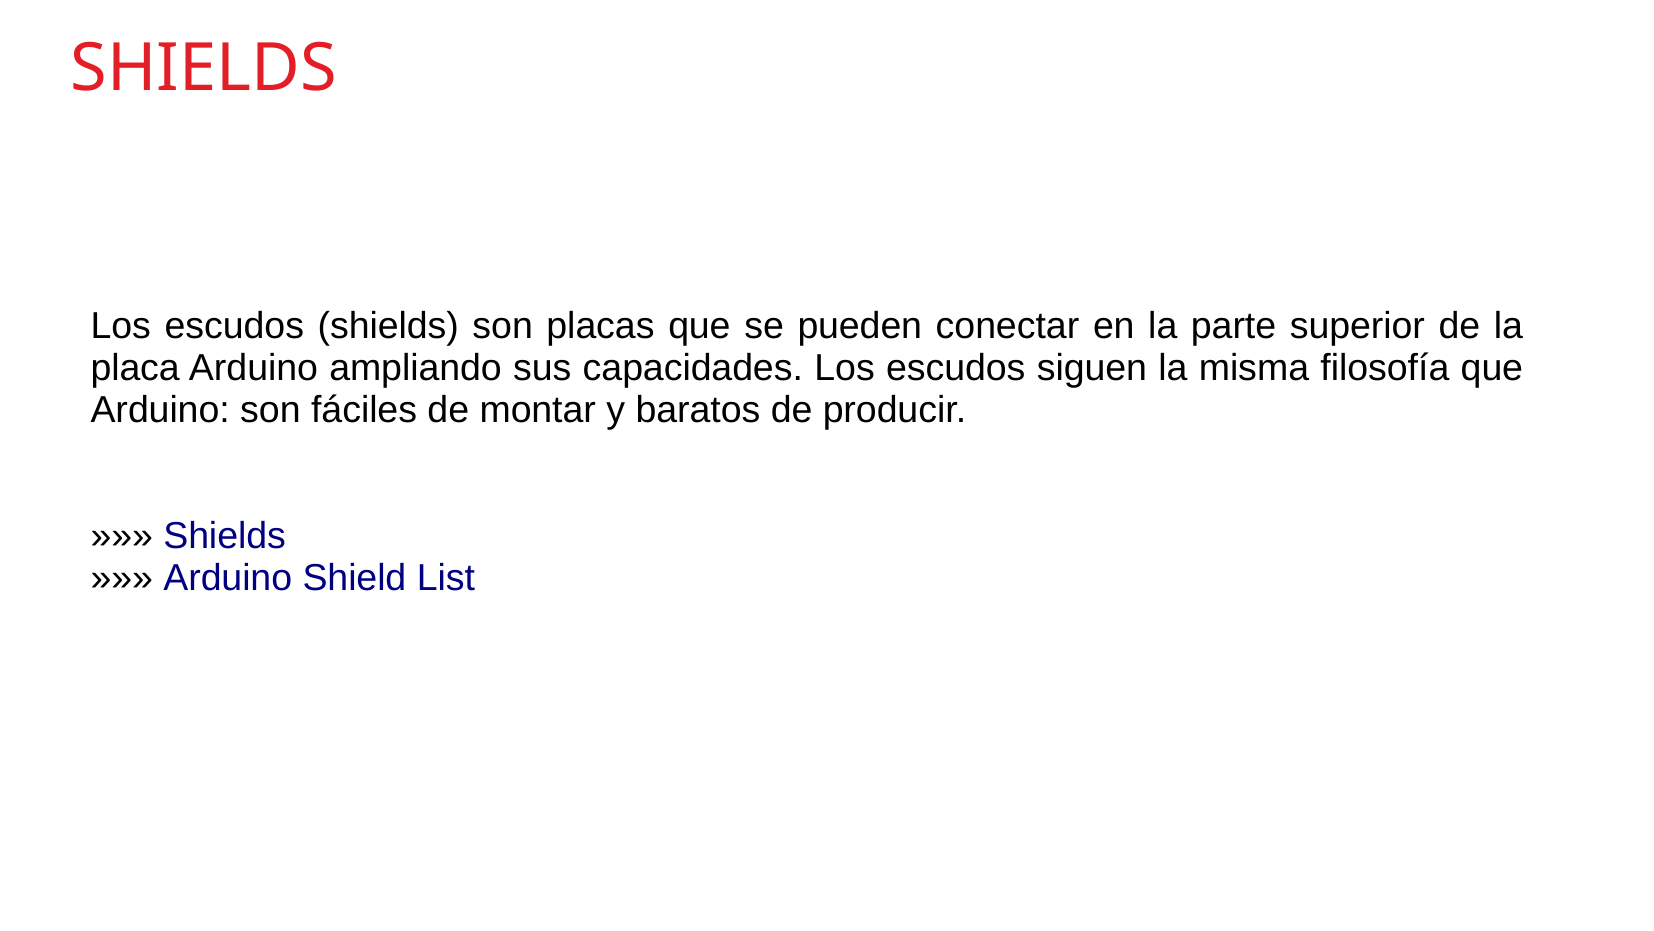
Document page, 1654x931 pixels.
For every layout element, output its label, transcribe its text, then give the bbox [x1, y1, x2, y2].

text_box Los escudos (shields) son placas que se pueden conectar en la parte superior de la placa Arduino ampliando sus capacidades. Los escudos siguen la misma filosofía que Arduino: son fáciles de montar y baratos de producir. »»» Shields »»» Arduino Shield List [75, 296, 1578, 732]
title SHIELDS [70, 11, 1347, 118]
